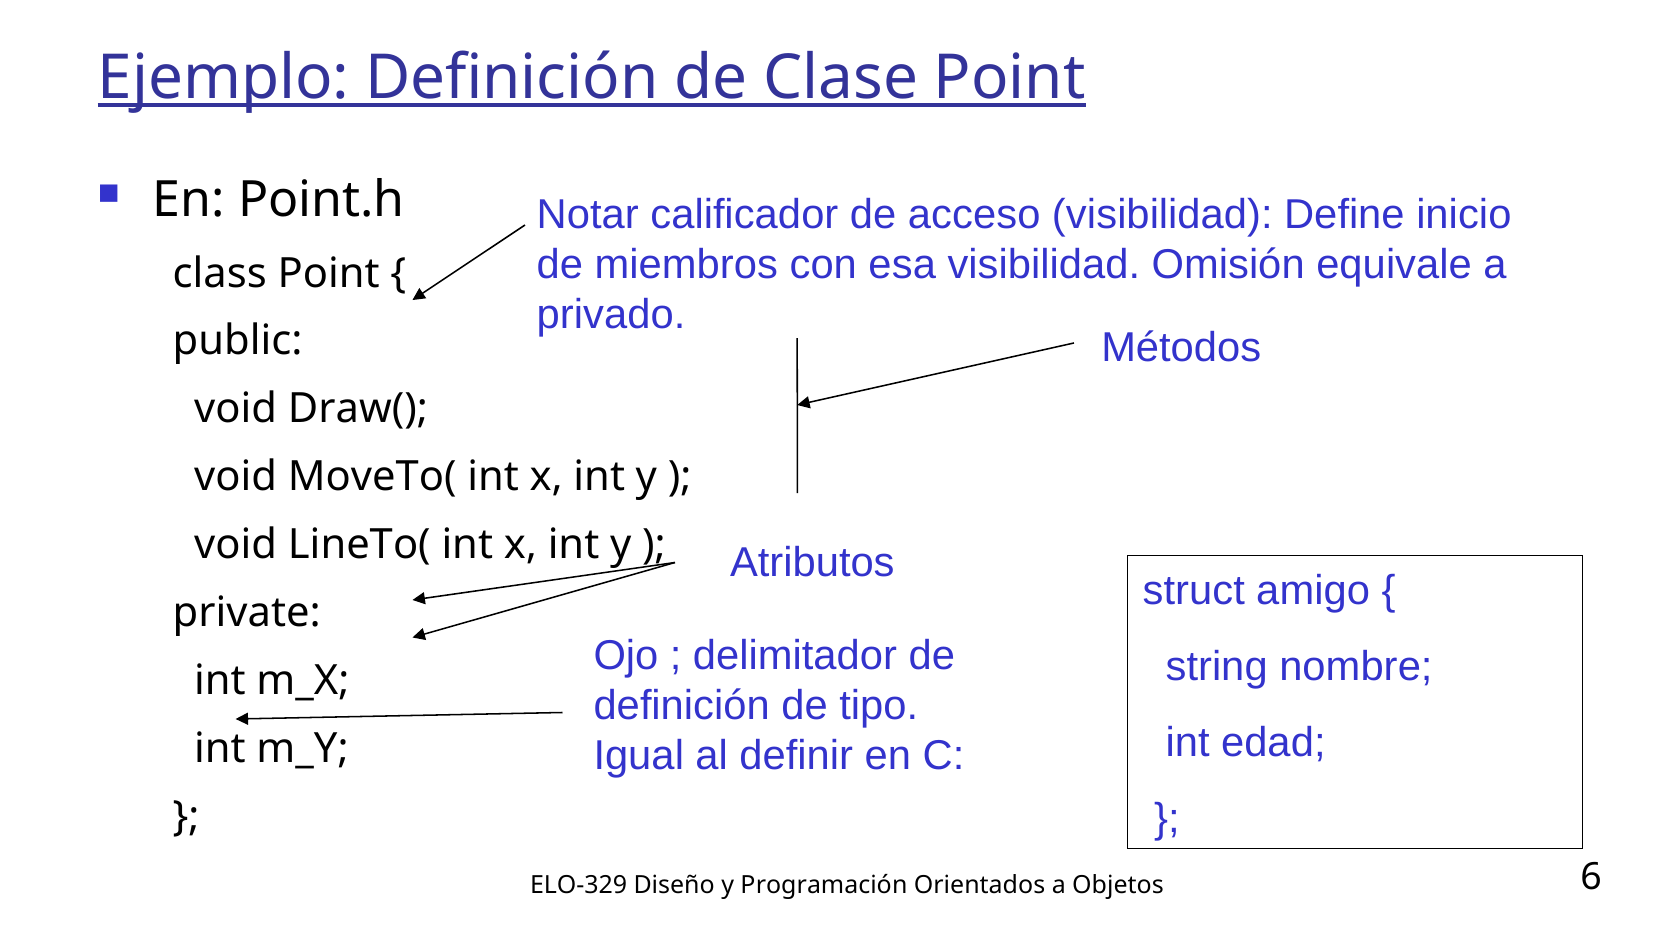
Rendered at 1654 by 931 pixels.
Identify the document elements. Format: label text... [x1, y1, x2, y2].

text_box Atributos [715, 527, 992, 593]
text_box Ojo ; delimitador de definición de tipo. Igual al definir en C: [578, 620, 1034, 786]
text_box struct amigo { string nombre; int edad; }; [1127, 555, 1583, 849]
text_box Notar calificador de acceso (visibilidad): Define inicio de miembros con esa visibilidad. Omisión equivale a privado. [521, 179, 1576, 346]
list En: Point.h class Point { public: void Draw(); void MoveTo( int x, int y ); void LineTo( int x, int y ); private: int m_X; int m_Y; }; [82, 155, 1612, 826]
title Ejemplo: Definición de Clase Point [82, 18, 1615, 124]
